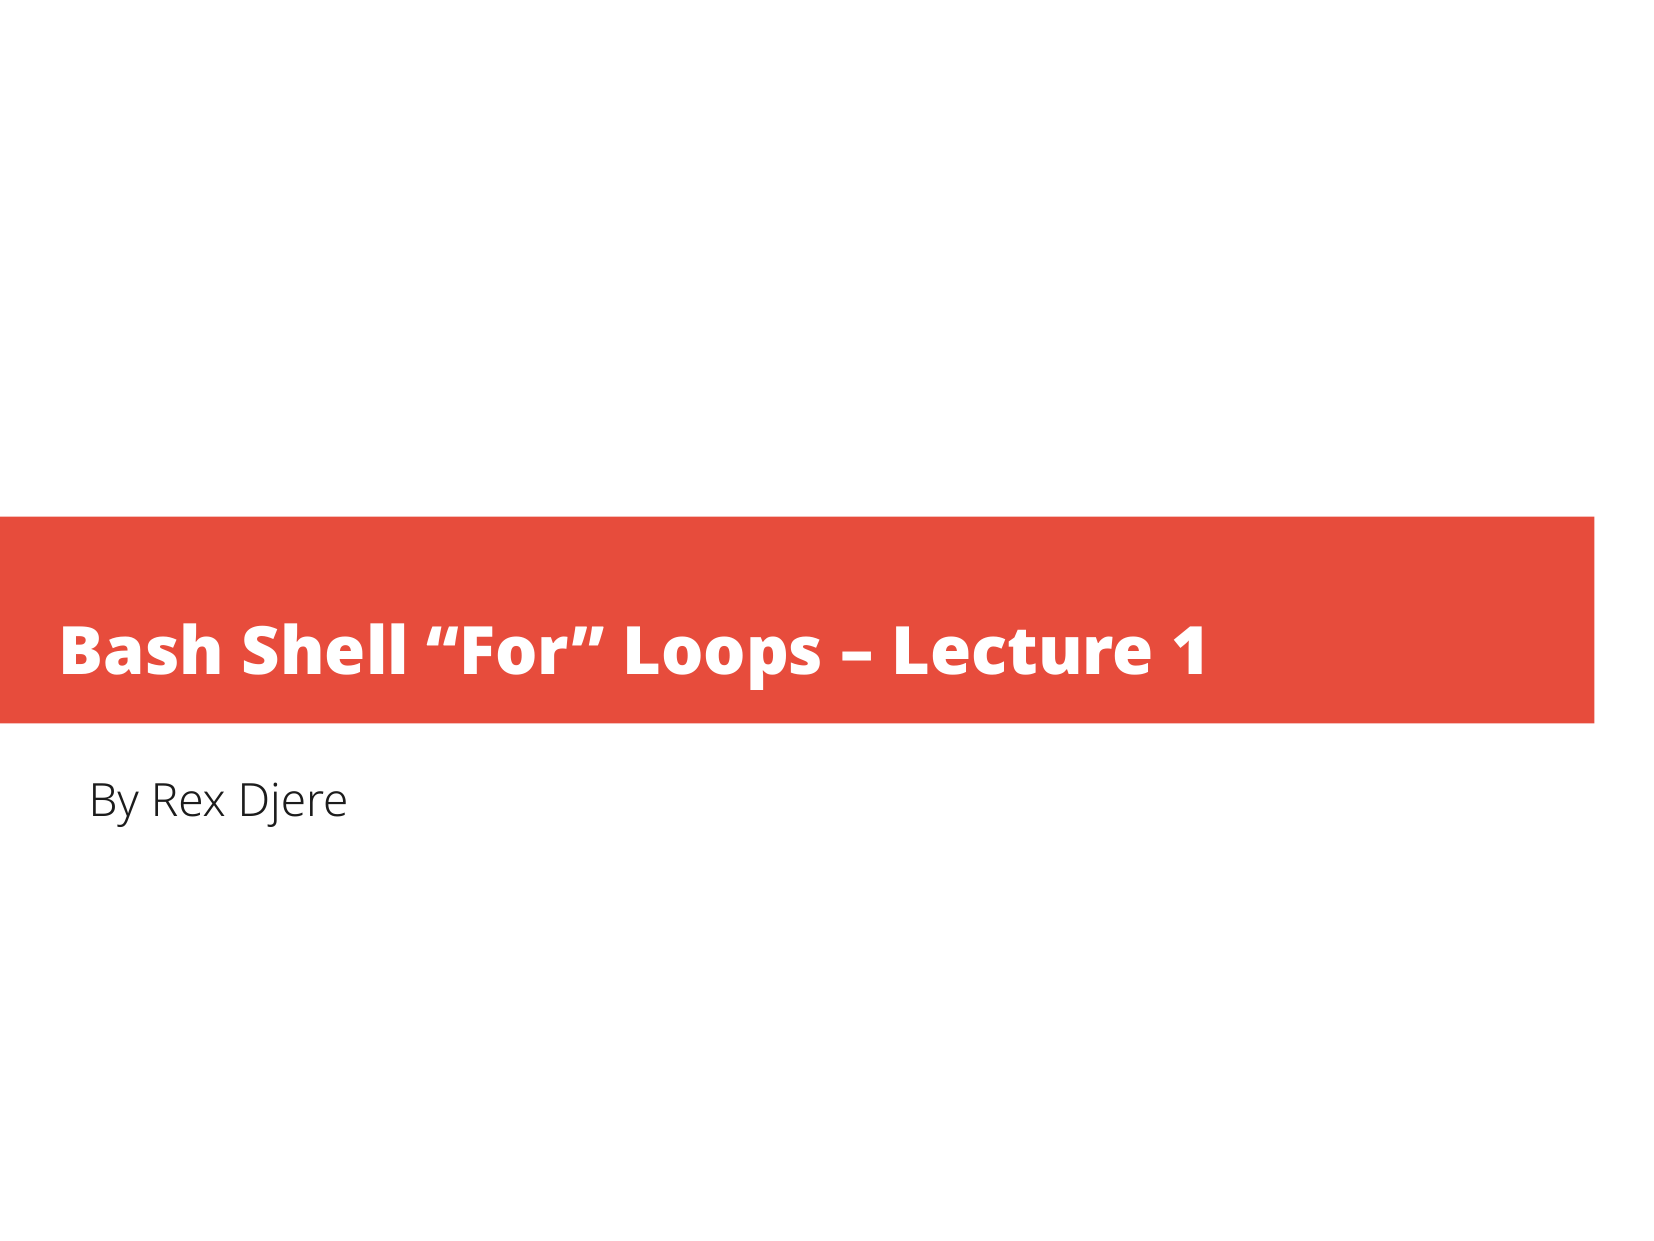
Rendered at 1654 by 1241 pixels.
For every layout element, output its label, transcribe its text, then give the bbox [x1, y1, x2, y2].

title Bash Shell “For” Loops – Lecture 1 [59, 546, 1595, 694]
subtitle By Rex Djere [88, 767, 1595, 1182]
